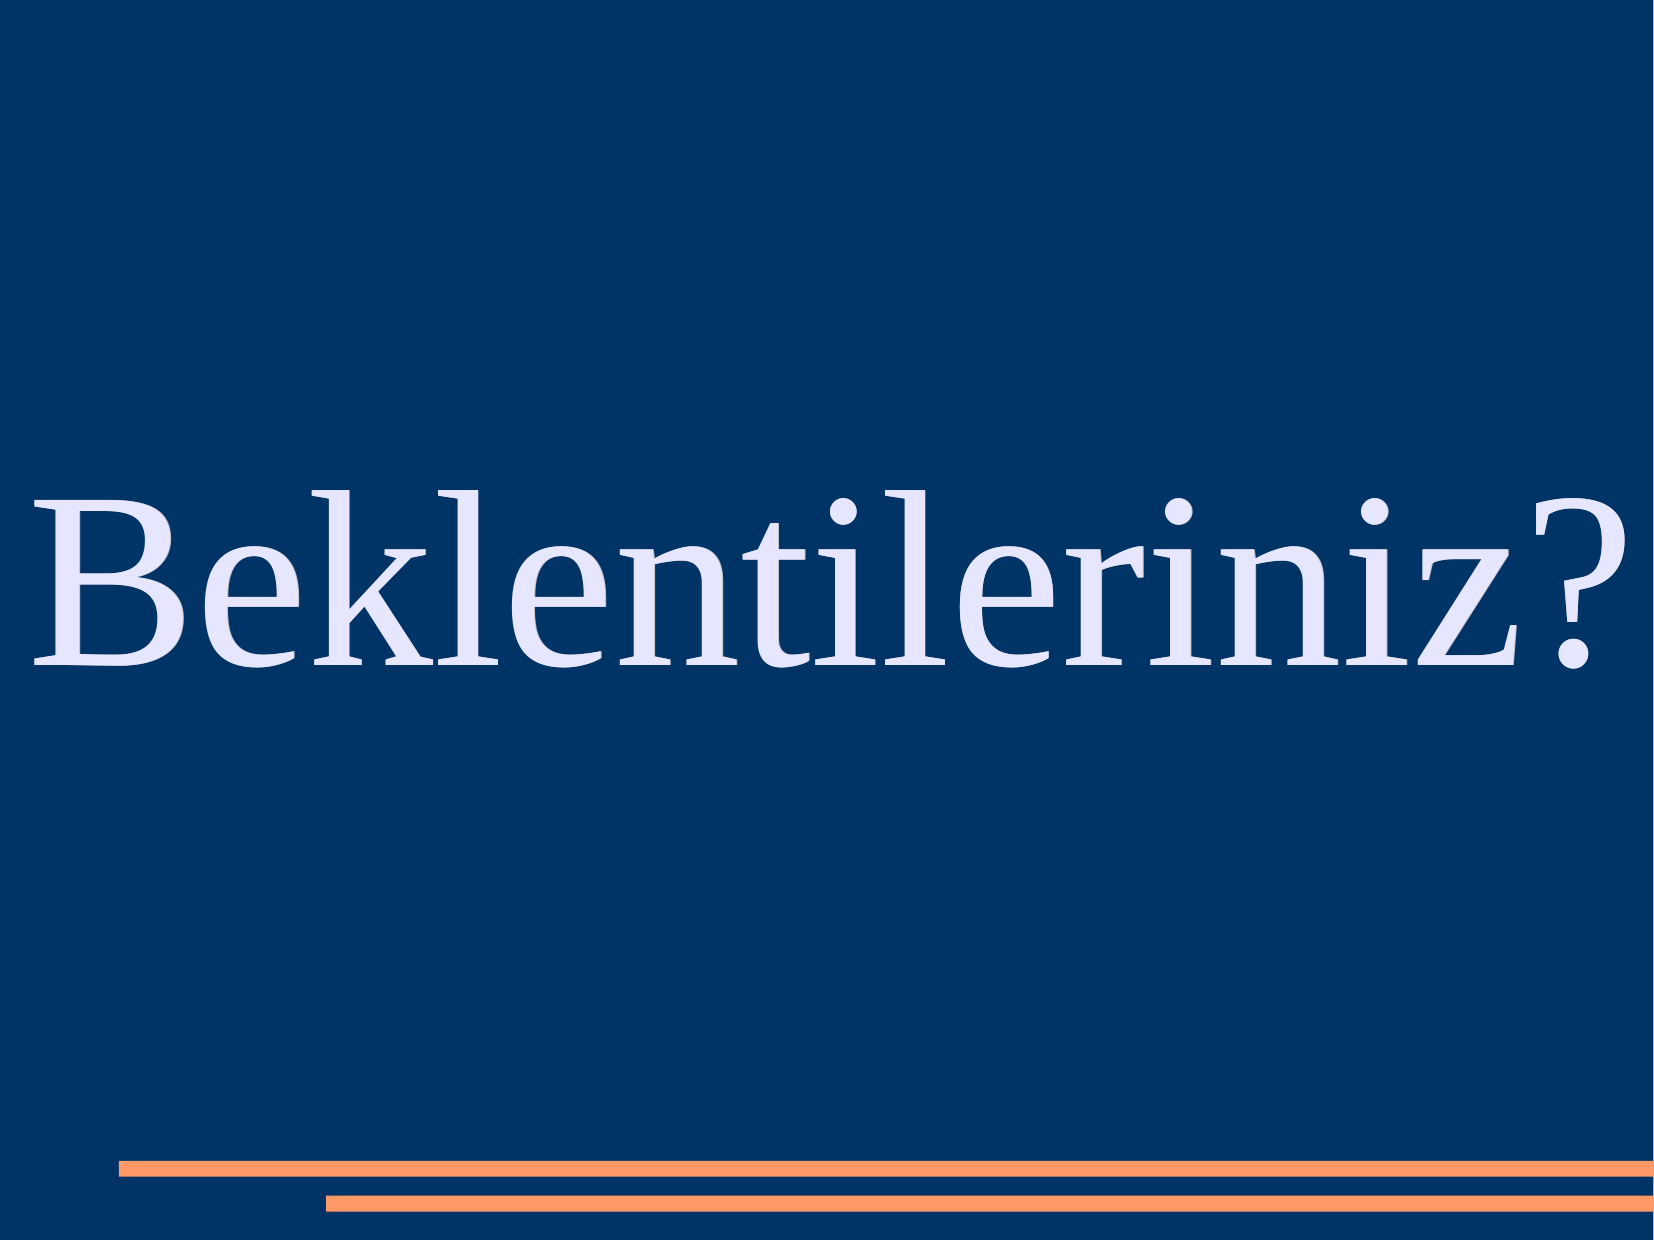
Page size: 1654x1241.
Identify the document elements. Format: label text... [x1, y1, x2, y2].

subtitle Beklentileriniz? [23, 189, 1641, 971]
